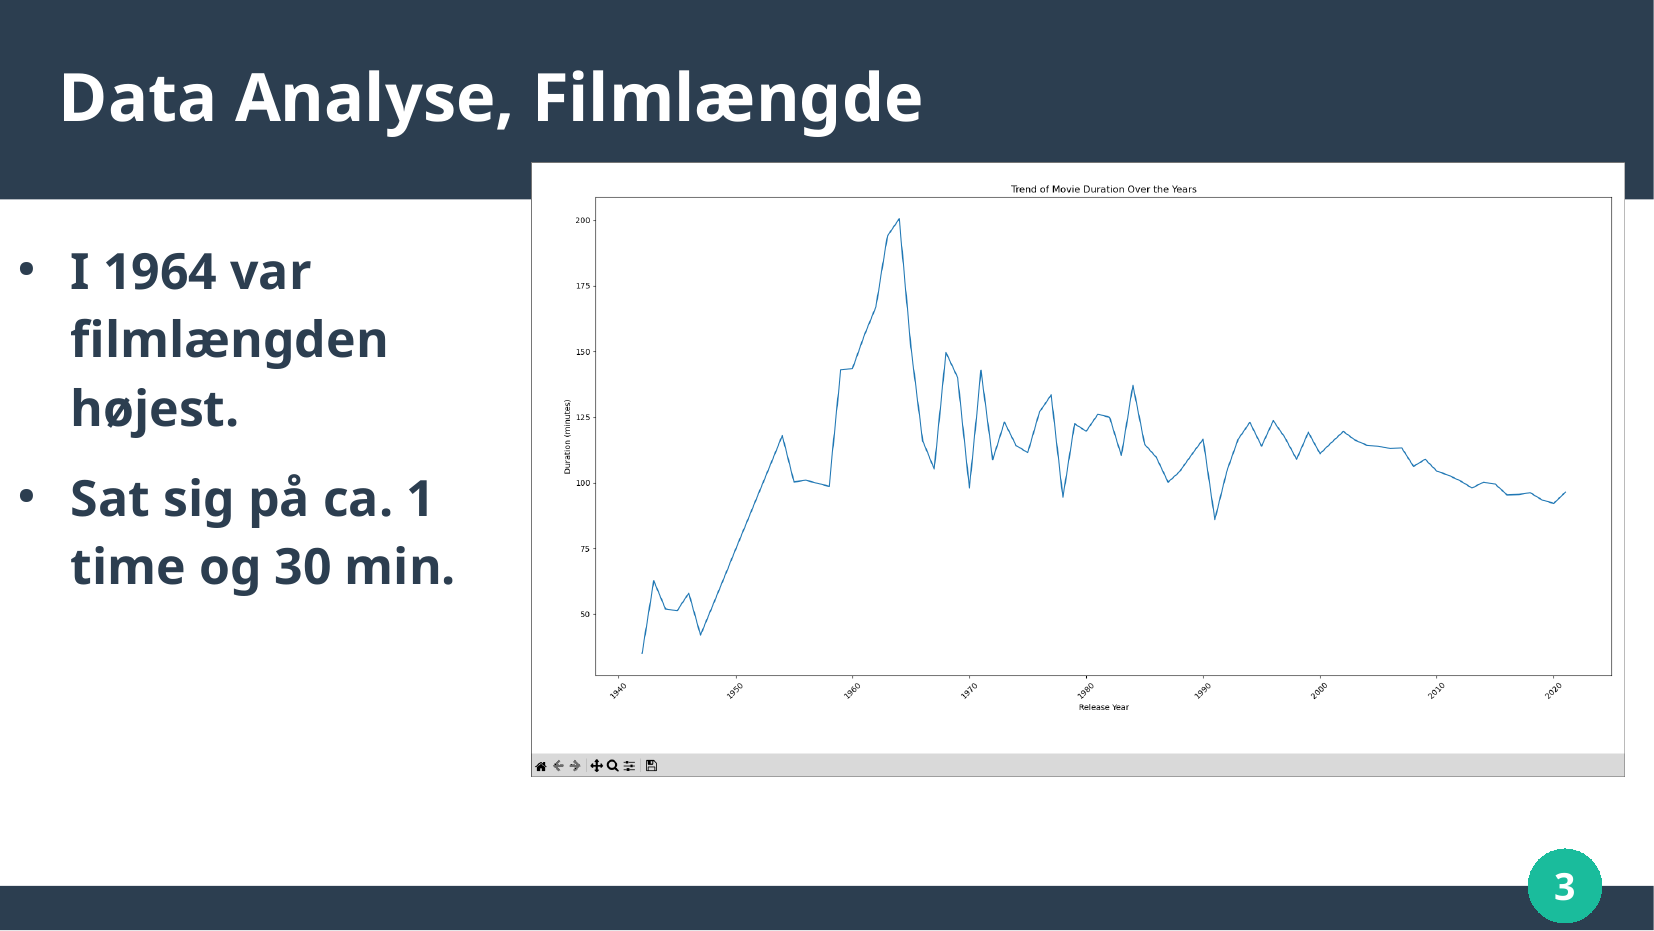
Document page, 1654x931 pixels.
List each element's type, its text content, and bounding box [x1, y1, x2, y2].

picture [531, 162, 1625, 777]
title Data Analyse, Filmlængde [59, 37, 1595, 155]
list I 1964 var filmlængden højest. Sat sig på ca. 1 time og 30 min. [0, 236, 532, 798]
